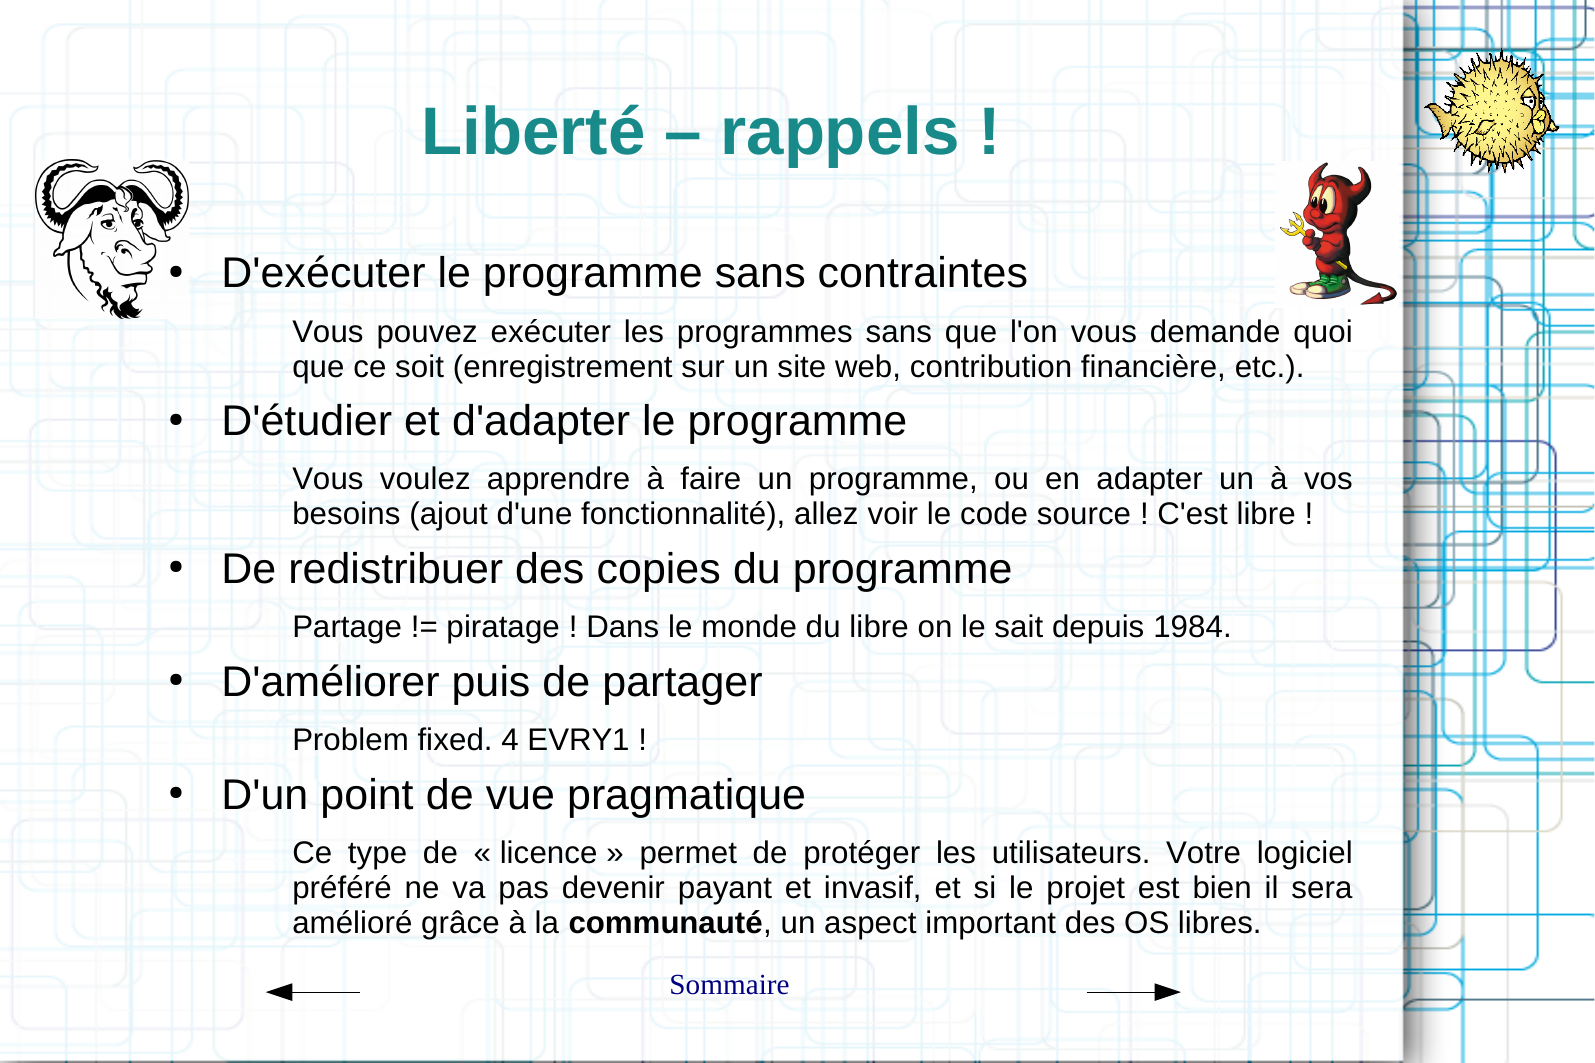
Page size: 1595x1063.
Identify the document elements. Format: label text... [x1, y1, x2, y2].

list D'exécuter le programme sans contraintes Vous pouvez exécuter les programmes sans que l'on vous demande quoi que ce soit (enregistrement sur un site web, contribution financière, etc.). D'étudier et d'adapter le programme Vous voulez apprendre à faire un programme, ou en adapter un à vos besoins (ajout d'une fonctionnalité), allez voir le code source ! C'est libre ! De redistribuer des copies du programme Partage != piratage ! Dans le monde du libre on le sait depuis 1984. D'améliorer puis de partager Problem fixed. 4 EVRY1 ! D'un point de vue pragmatique Ce type de « licence » permet de protéger les utilisateurs. Votre logiciel préféré ne va pas devenir payant et invasif, et si le projet est bien il sera amélioré grâce à la communauté, un aspect important des OS libres. [79, 248, 1367, 951]
picture [0, 0, 1595, 1063]
title Liberté – rappels ! [56, 42, 1367, 220]
